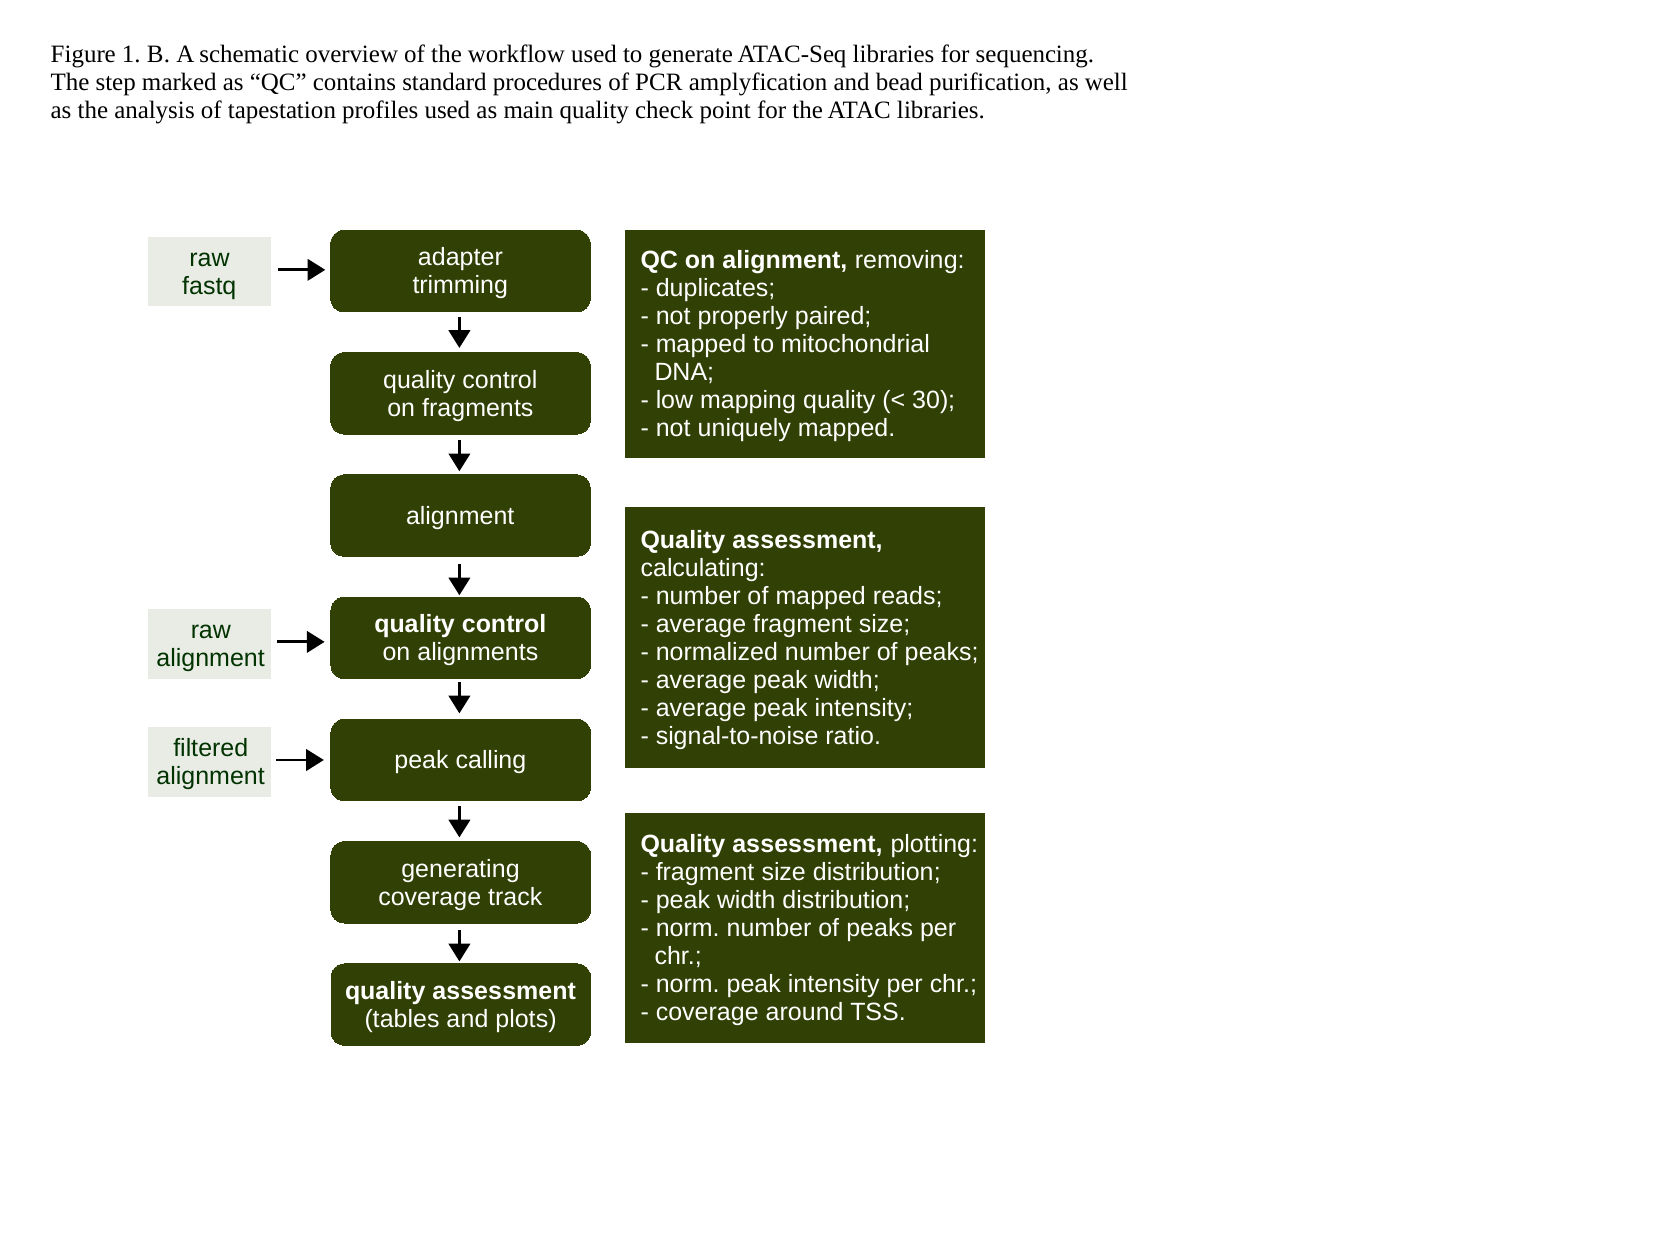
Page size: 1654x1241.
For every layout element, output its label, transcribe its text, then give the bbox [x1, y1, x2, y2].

text_box alignment [330, 474, 591, 557]
text_box generating coverage track [330, 841, 591, 924]
text_box raw alignment [141, 608, 281, 680]
text_box filtered alignment [141, 726, 281, 798]
text_box Quality assessment, calculating: - number of mapped reads; - average fragment size; - normalized number of peaks; - average peak width; - average peak intensity; - signal-to-noise ratio. [625, 507, 985, 768]
text_box raw fastq [167, 236, 252, 308]
text_box quality control on alignments [330, 597, 591, 679]
text_box Quality assessment, plotting: - fragment size distribution; - peak width distribution; - norm. number of peaks per chr.; - norm. peak intensity per chr.; - coverage around TSS. [625, 813, 985, 1043]
text_box Figure 1. B. A schematic overview of the workflow used to generate ATAC-Seq libraries for sequencing. The step marked as “QC” contains standard procedures of PCR amplyfication and bead purification, as well as the analysis of tapestation profiles used as main quality check point for the ATAC libraries. [35, 33, 1145, 132]
text_box quality assessment (tables and plots) [331, 963, 591, 1046]
text_box [129, 220, 1015, 1055]
text_box QC on alignment, removing: - duplicates; - not properly paired; - mapped to mitochondrial DNA; - low mapping quality (< 30); - not uniquely mapped. [625, 230, 985, 458]
text_box quality control on fragments [330, 352, 591, 435]
text_box peak calling [330, 719, 591, 801]
text_box adapter trimming [330, 230, 591, 312]
